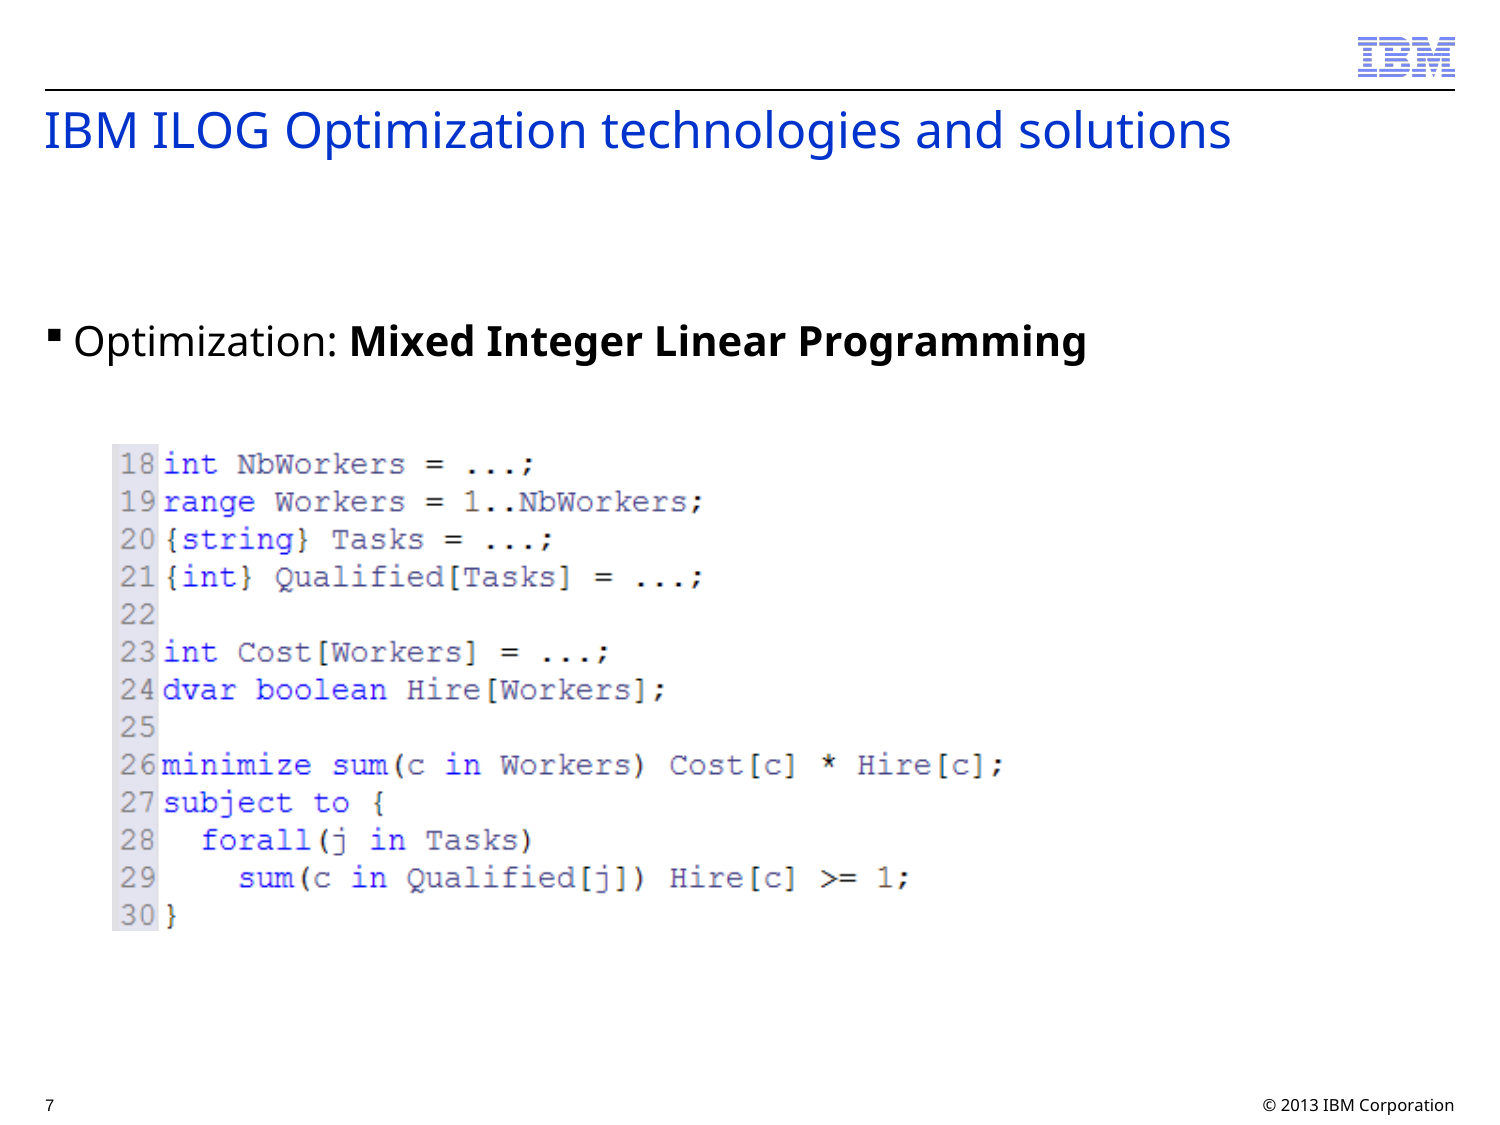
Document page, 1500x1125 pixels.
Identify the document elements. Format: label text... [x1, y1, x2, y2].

picture [1358, 37, 1455, 77]
picture [112, 444, 1019, 931]
list Optimization: Mixed Integer Linear Programming [29, 307, 1455, 409]
title IBM ILOG Optimization technologies and solutions [29, 97, 1455, 203]
